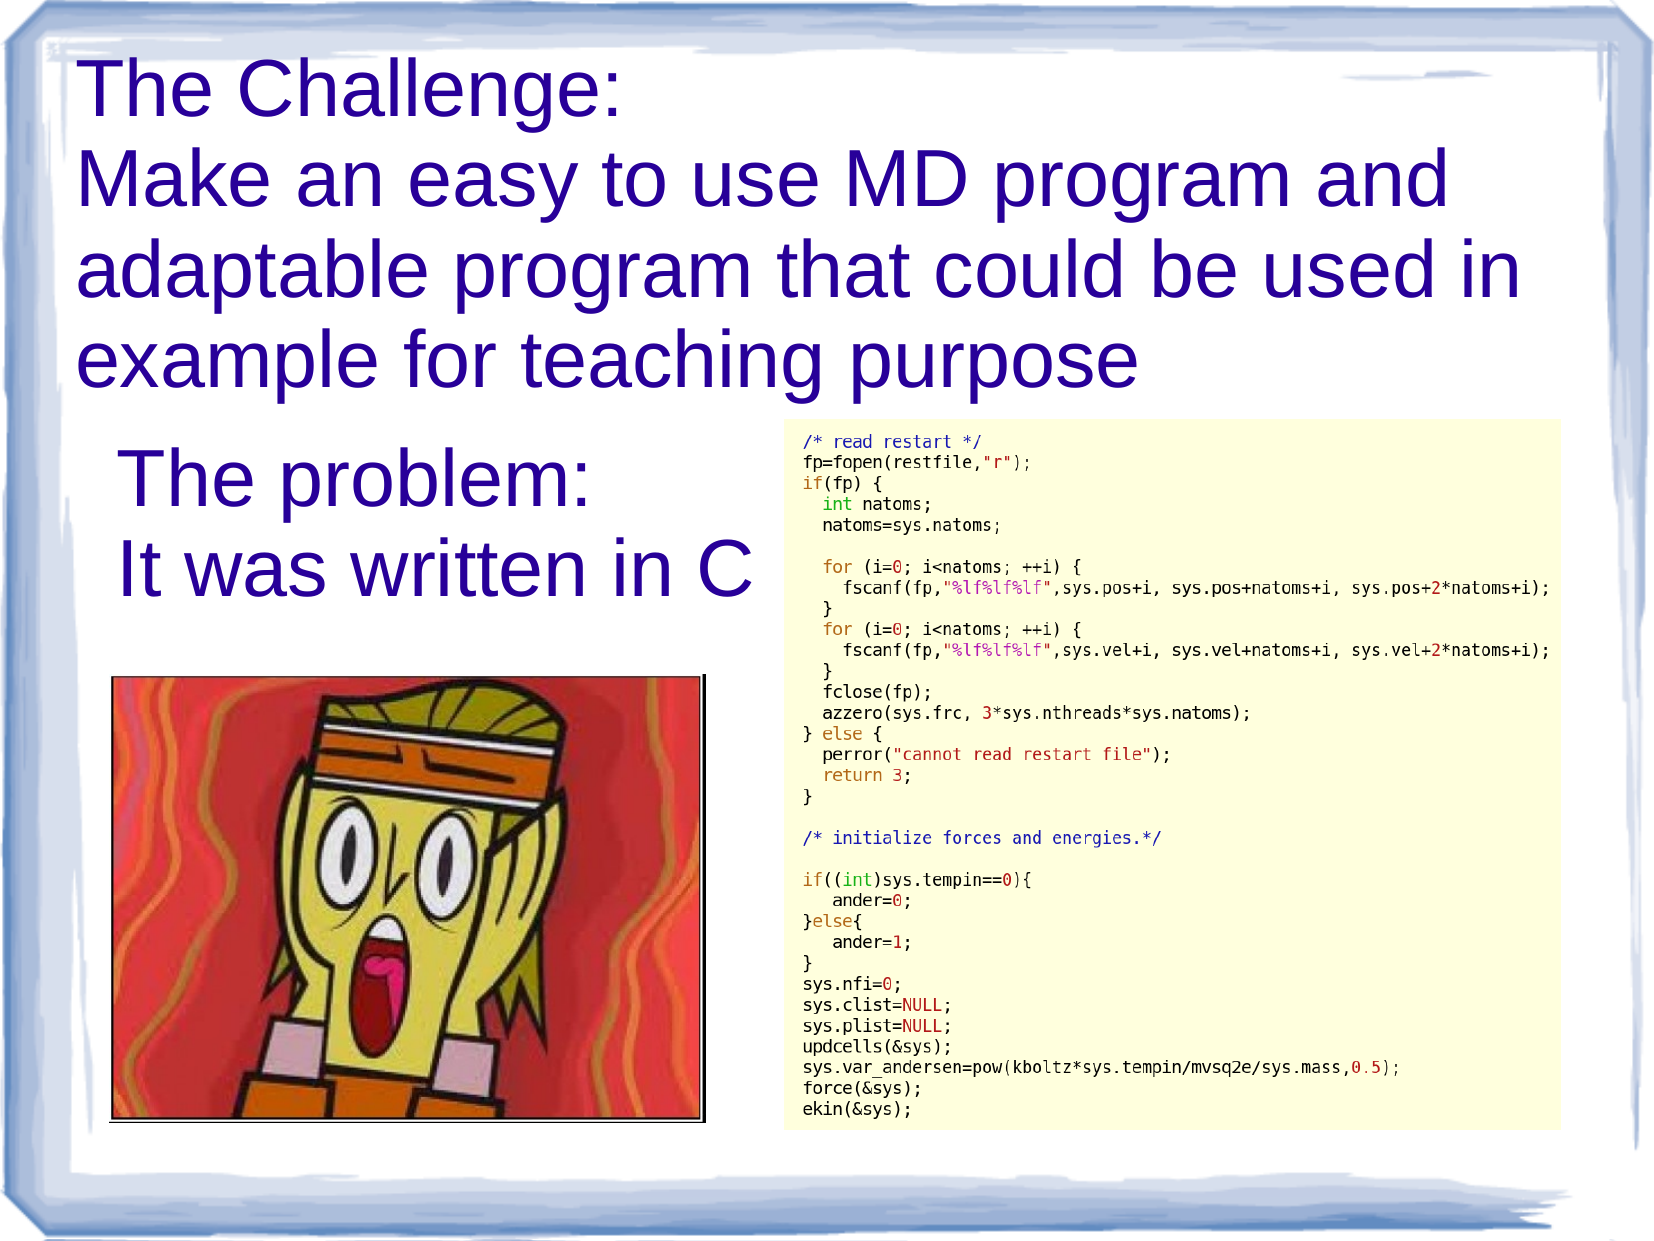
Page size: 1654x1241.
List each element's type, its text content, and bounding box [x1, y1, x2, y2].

title The Challenge: Make an easy to use MD program and adaptable program that could be used in example for teaching purpose [75, 0, 1564, 406]
picture [0, 0, 1654, 1241]
title The problem: It was written in C [116, 420, 1606, 628]
